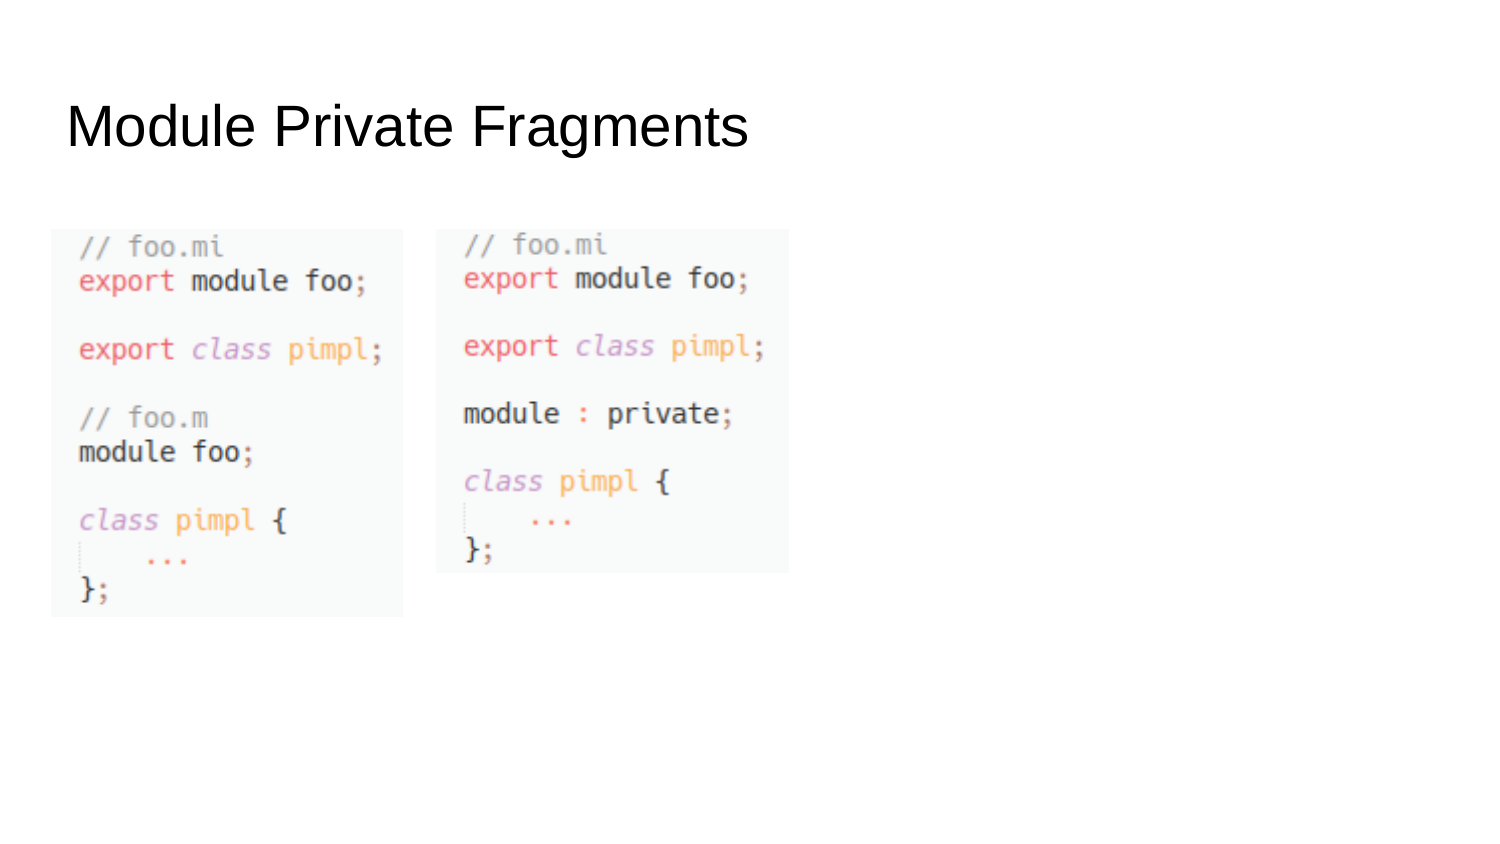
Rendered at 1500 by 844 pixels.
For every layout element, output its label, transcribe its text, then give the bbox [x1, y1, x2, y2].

title Module Private Fragments [51, 72, 1449, 167]
picture [436, 229, 789, 573]
picture [51, 229, 403, 618]
